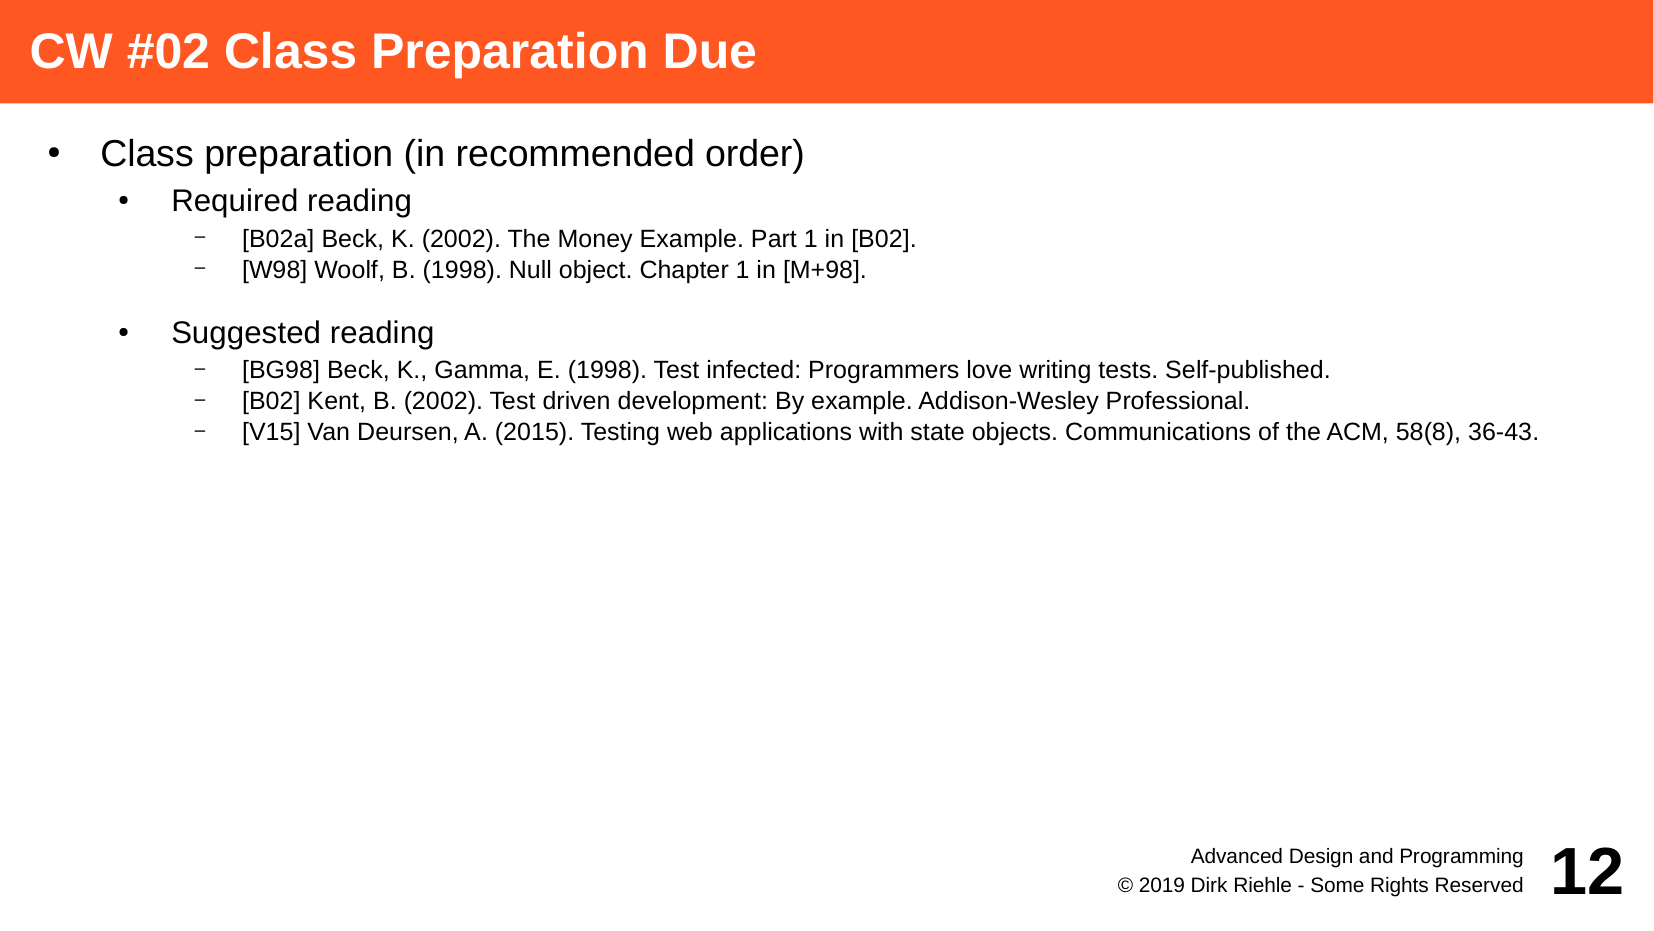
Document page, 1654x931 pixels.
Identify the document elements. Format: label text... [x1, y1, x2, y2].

list Class preparation (in recommended order) Required reading [B02a] Beck, K. (2002). The Money Example. Part 1 in [B02]. [W98] Woolf, B. (1998). Null object. Chapter 1 in [M+98]. Suggested reading [BG98] Beck, K., Gamma, E. (1998). Test infected: Programmers love writing tests. Self-published. [B02] Kent, B. (2002). Test driven development: By example. Addison-Wesley Professional. [V15] Van Deursen, A. (2015). Testing web applications with state objects. Communications of the ACM, 58(8), 36-43. [29, 132, 1625, 813]
title CW #02 Class Preparation Due [0, 0, 1654, 104]
